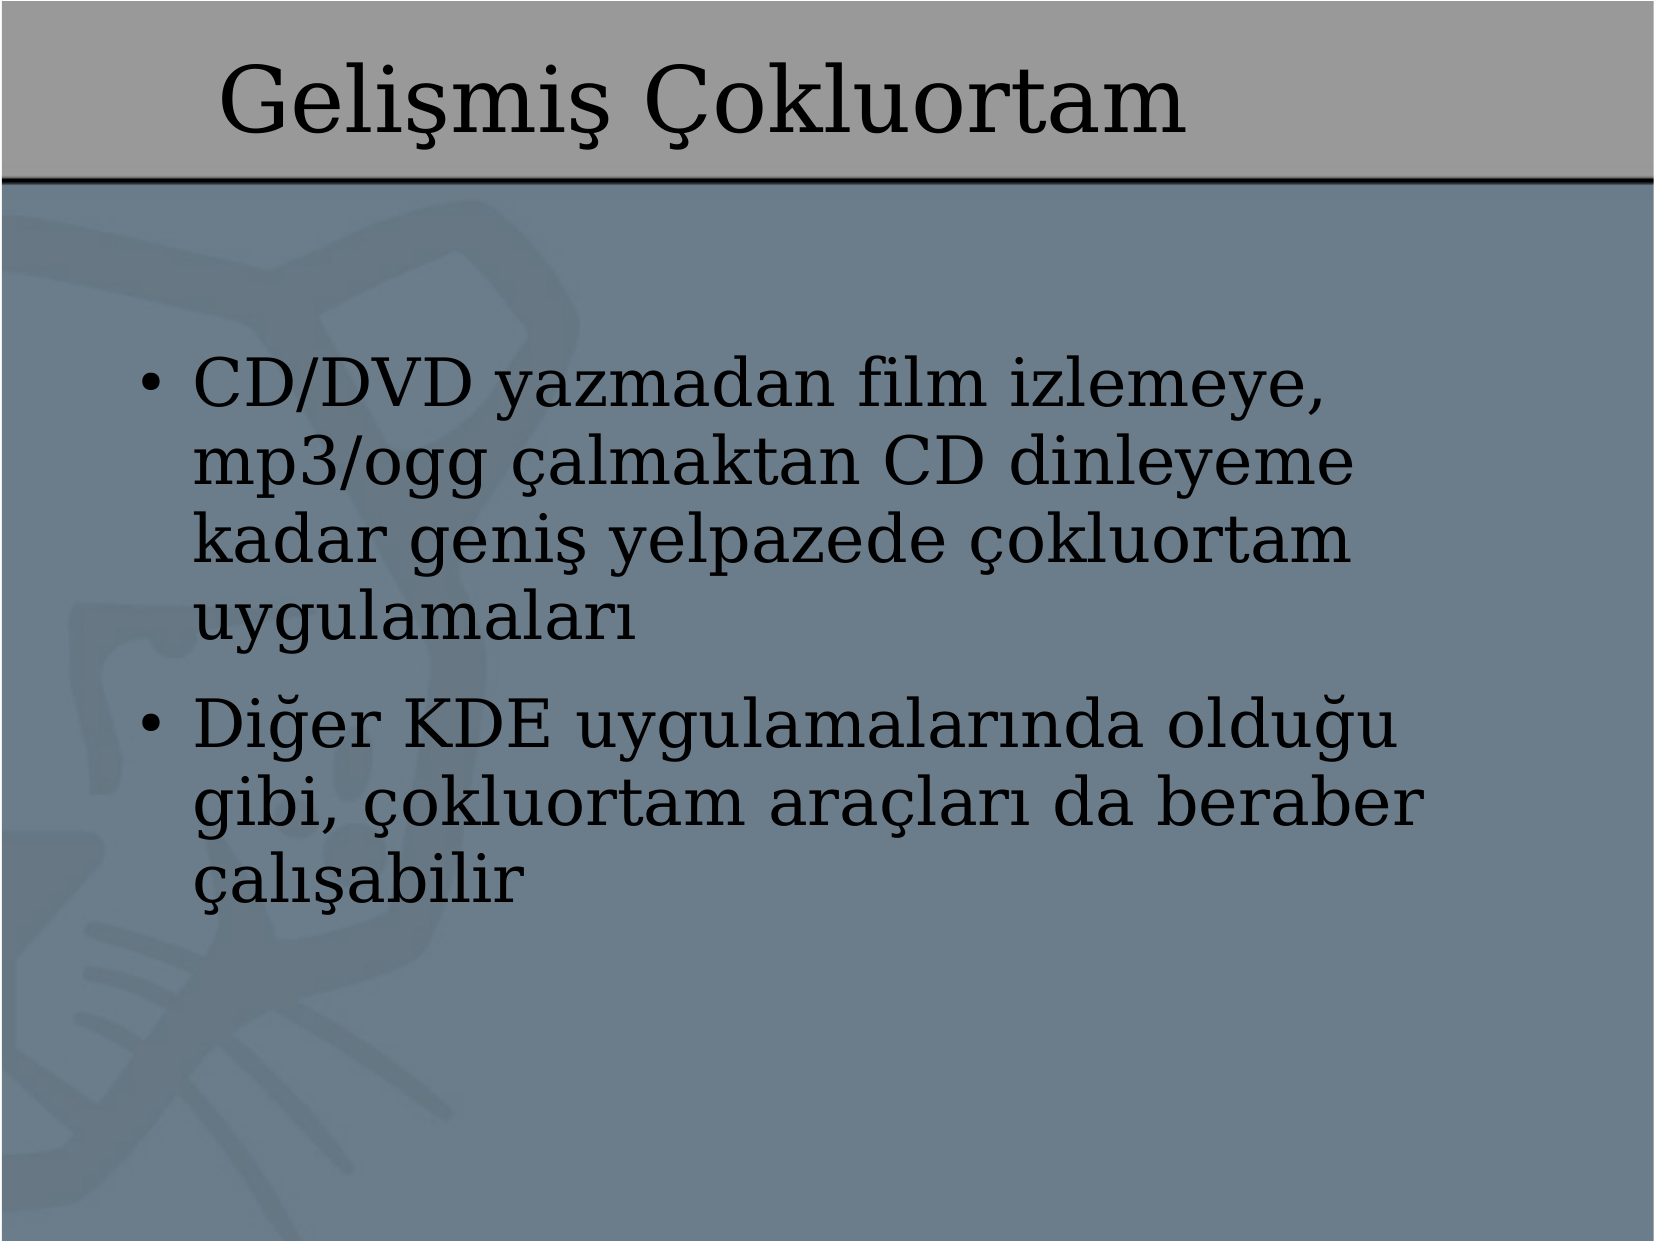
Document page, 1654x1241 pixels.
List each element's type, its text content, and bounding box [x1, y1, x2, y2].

title Gelişmiş Çokluortam [0, 0, 1410, 204]
picture [1, 1, 1654, 1241]
list CD/DVD yazmadan film izlemeye, mp3/ogg çalmaktan CD dinleyeme kadar geniş yelpazede çokluortam uygulamaları Diğer KDE uygulamalarında olduğu gibi, çokluortam araçları da beraber çalışabilir [121, 344, 1534, 1127]
